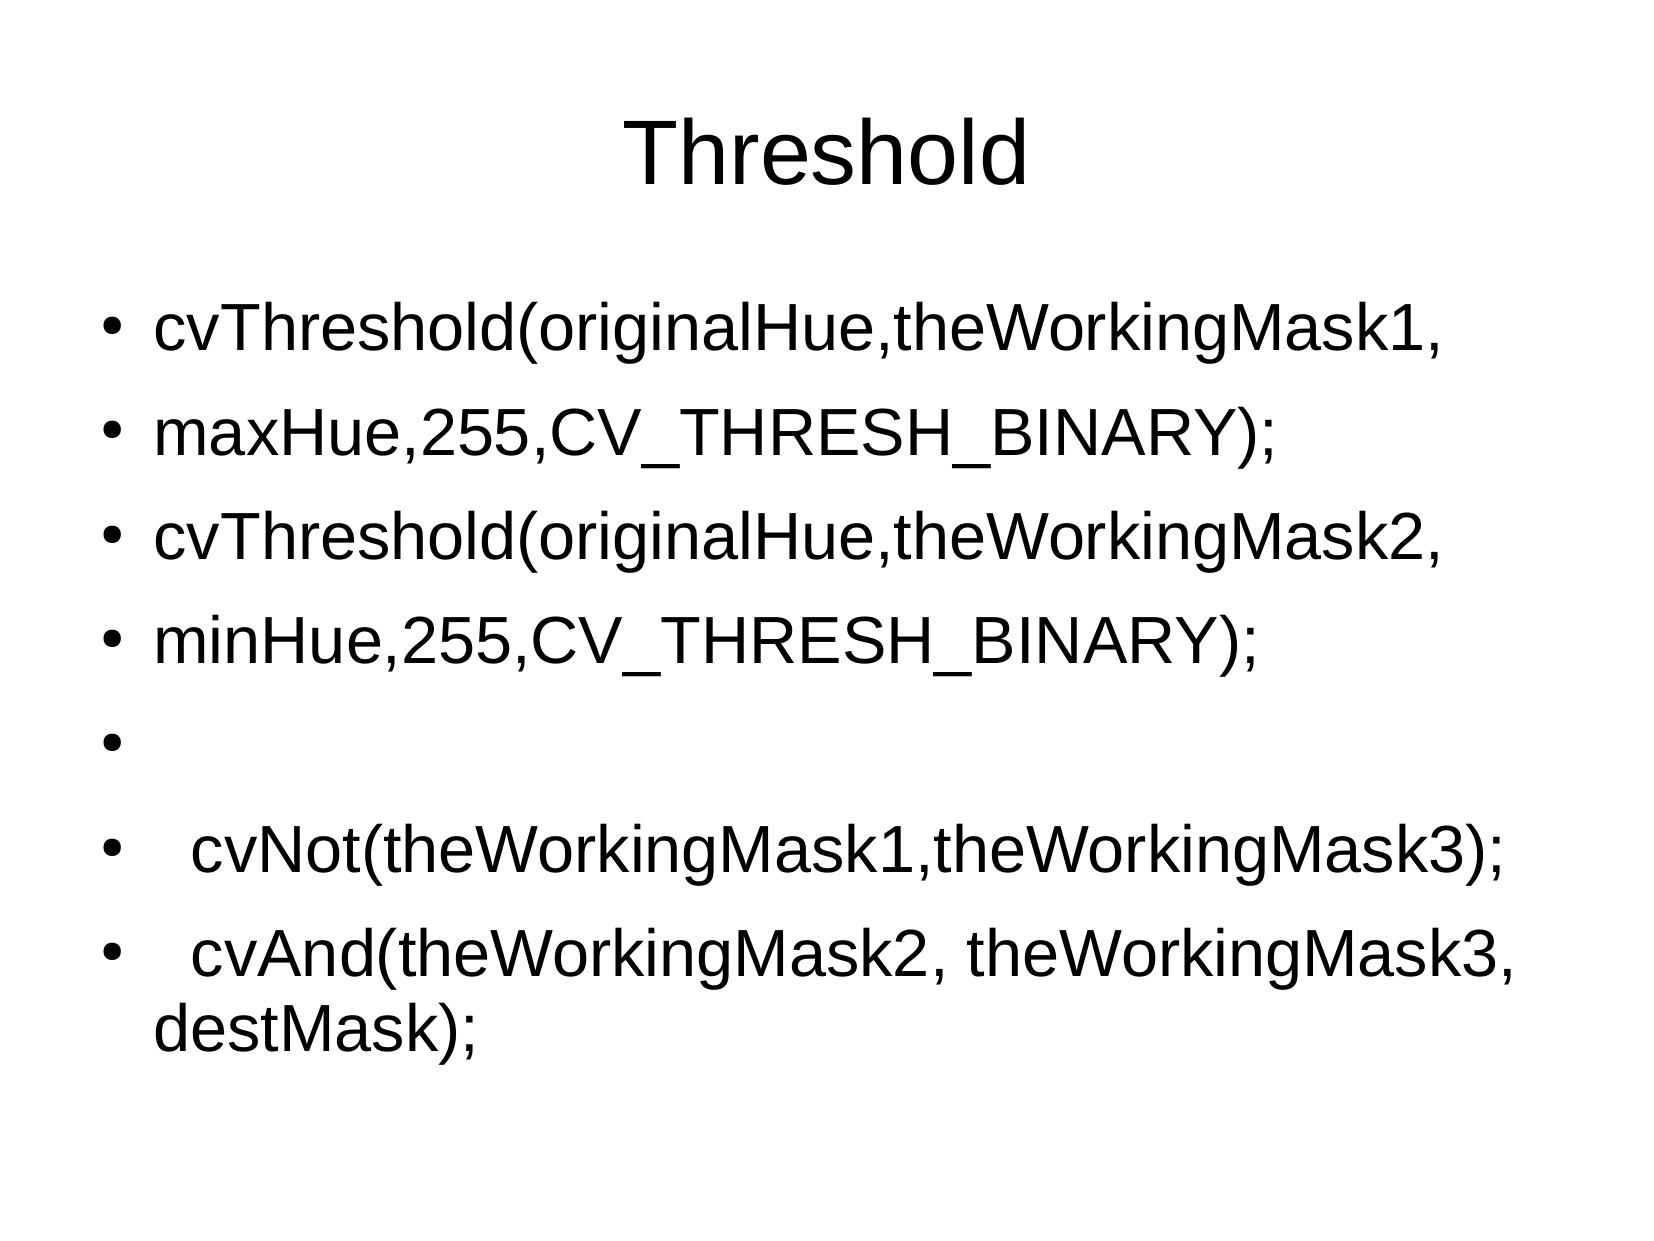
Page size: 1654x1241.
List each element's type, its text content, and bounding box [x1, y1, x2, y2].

list cvThreshold(originalHue,theWorkingMask1, maxHue,255,CV_THRESH_BINARY); cvThreshold(originalHue,theWorkingMask2, minHue,255,CV_THRESH_BINARY); cvNot(theWorkingMask1,theWorkingMask3); cvAnd(theWorkingMask2, theWorkingMask3, destMask); [82, 290, 1571, 1094]
title Threshold [82, 56, 1571, 250]
